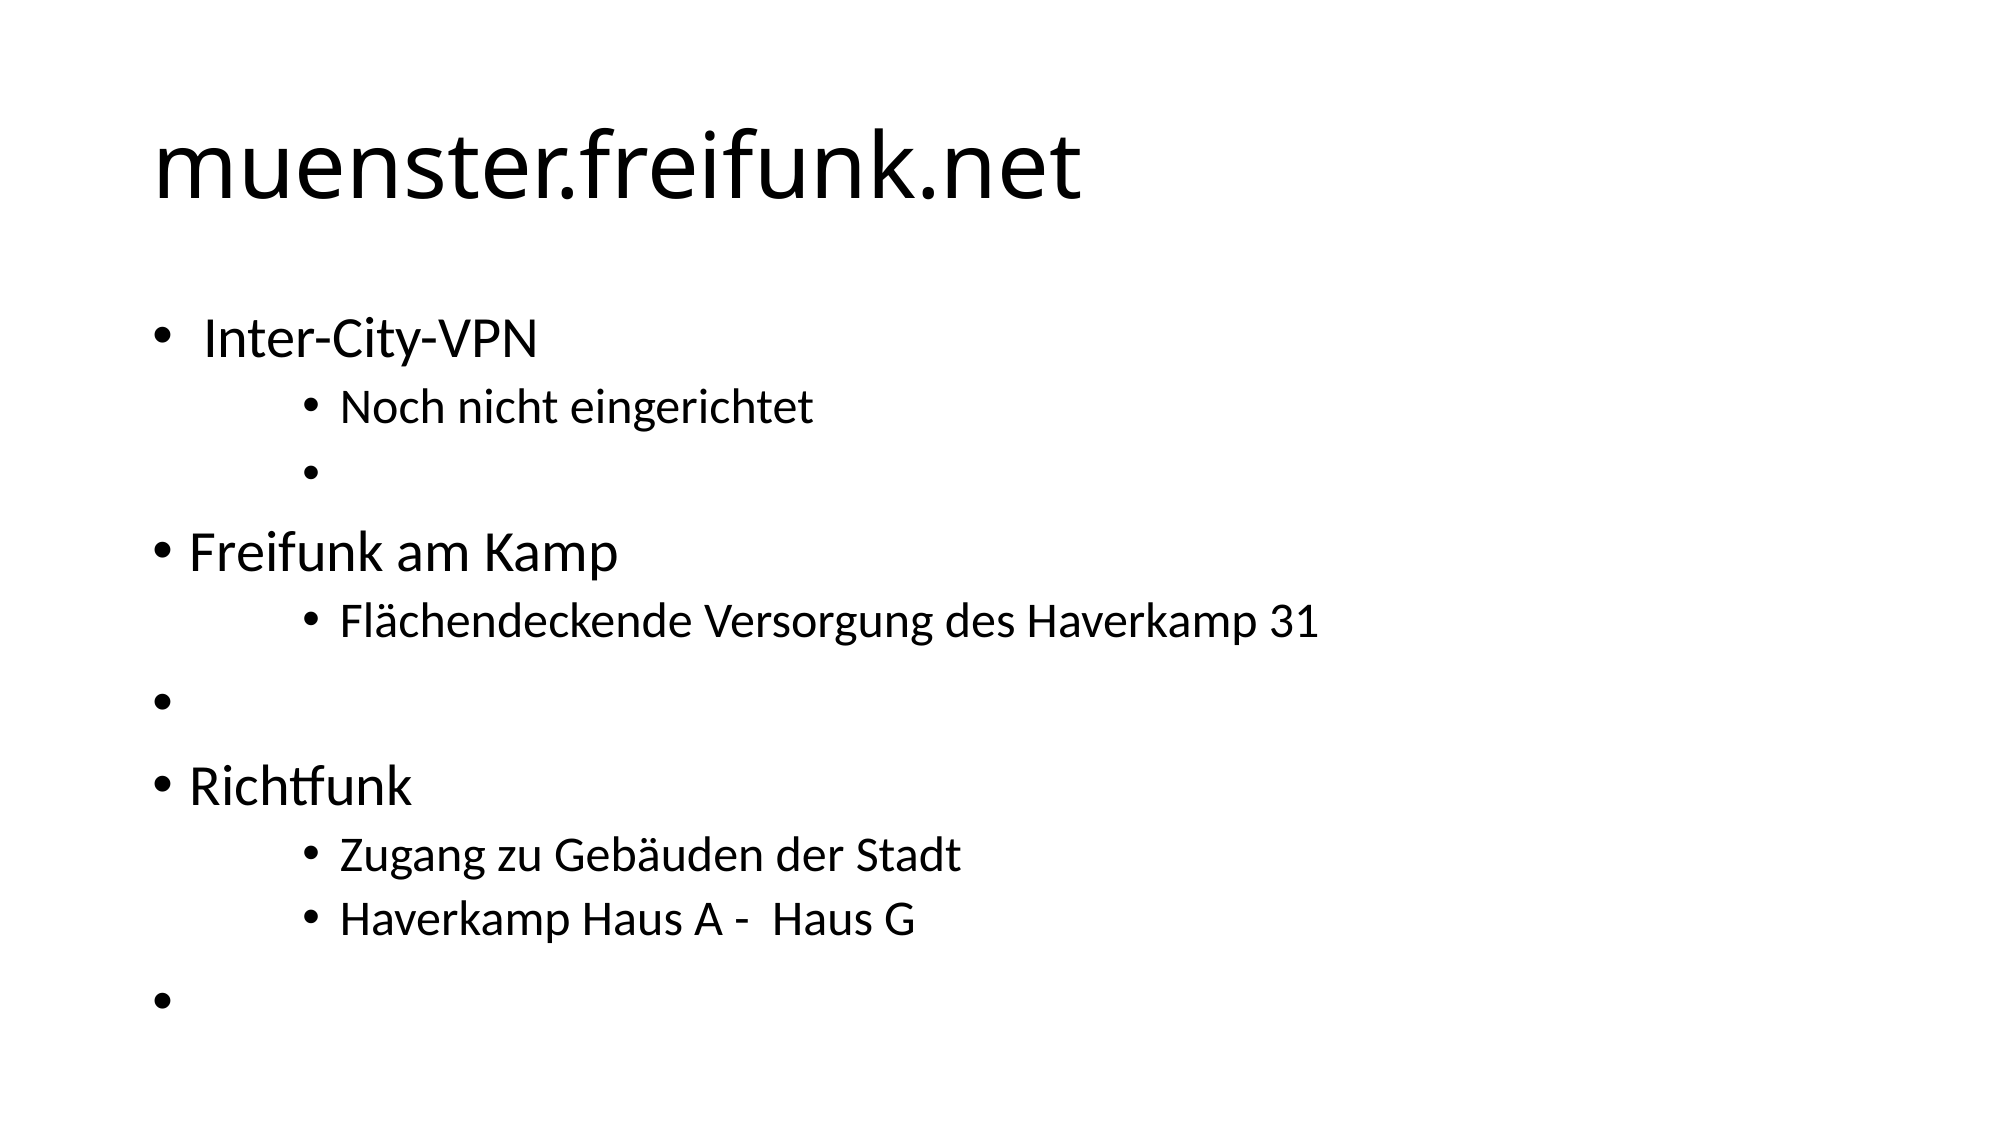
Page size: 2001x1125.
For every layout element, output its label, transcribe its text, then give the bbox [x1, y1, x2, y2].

title muenster.freifunk.net [137, 59, 1863, 278]
list Inter-City-VPN Noch nicht eingerichtet Freifunk am Kamp Flächendeckende Versorgung des Haverkamp 31 Richtfunk Zugang zu Gebäuden der Stadt Haverkamp Haus A - Haus G [137, 299, 1863, 1014]
